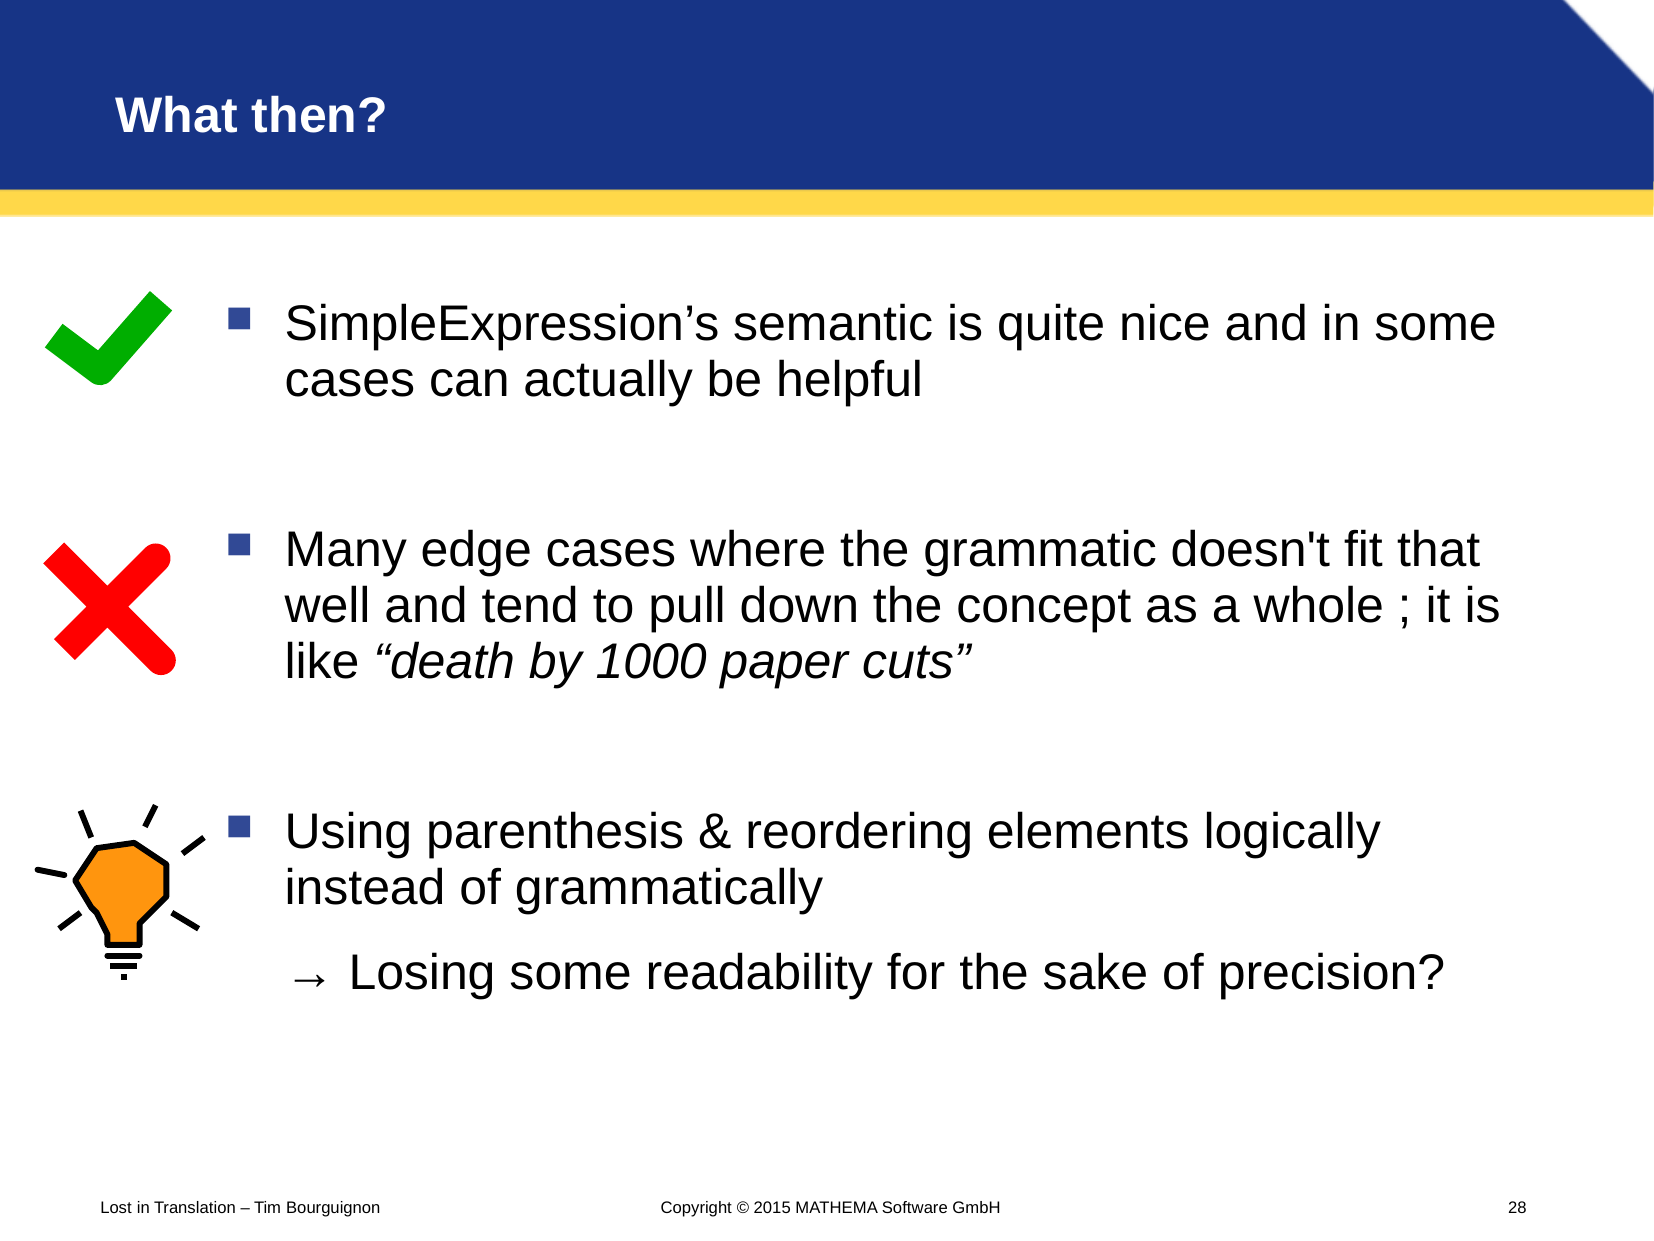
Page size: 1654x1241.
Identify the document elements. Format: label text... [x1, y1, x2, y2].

text_box [75, 842, 167, 945]
list SimpleExpression’s semantic is quite nice and in some cases can actually be helpful Many edge cases where the grammatic doesn't fit that well and tend to pull down the concept as a whole ; it is like “death by 1000 paper cuts” Using parenthesis & reordering elements logically instead of grammatically → Losing some readability for the sake of precision? [225, 295, 1528, 1139]
picture [0, 0, 1654, 1241]
title What then? [115, 69, 1187, 162]
